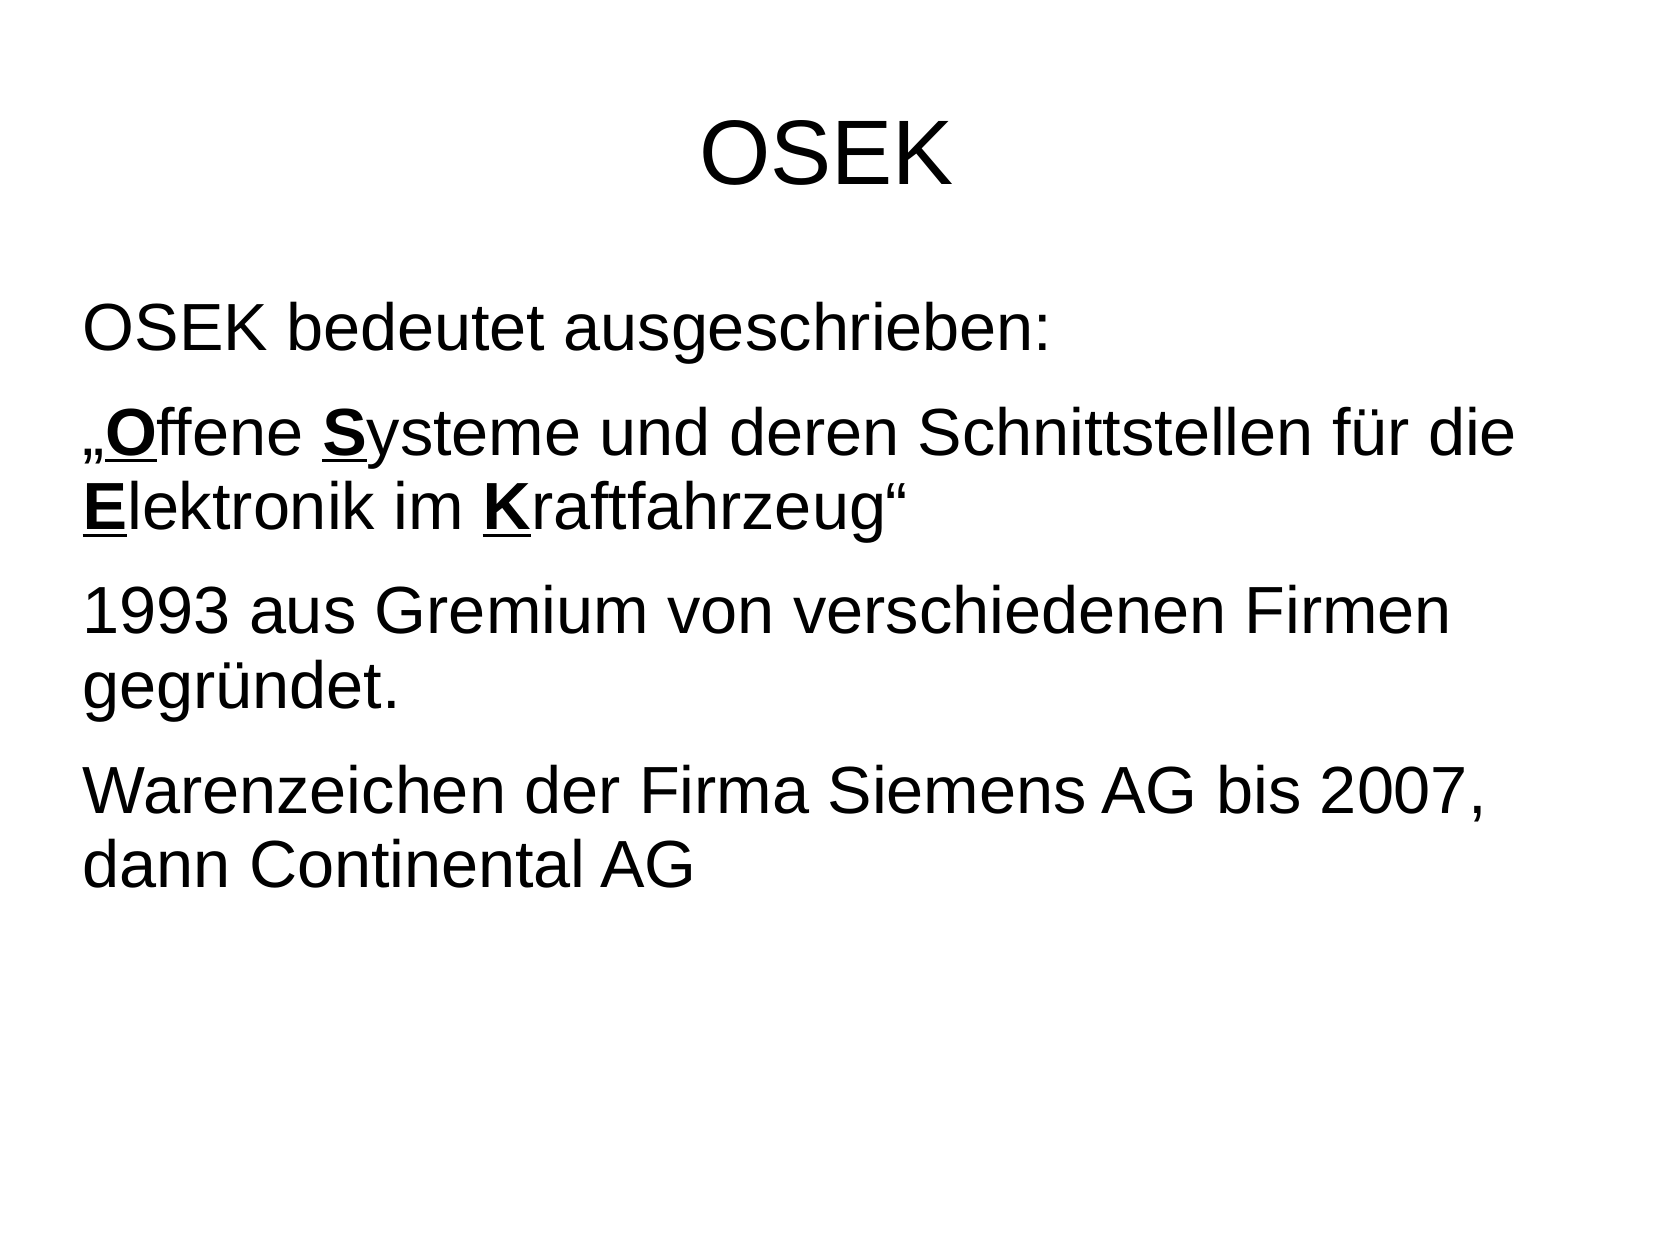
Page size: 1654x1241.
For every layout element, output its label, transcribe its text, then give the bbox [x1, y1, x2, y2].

list OSEK bedeutet ausgeschrieben: „Offene Systeme und deren Schnittstellen für die Elektronik im Kraftfahrzeug“ 1993 aus Gremium von verschiedenen Firmen gegründet. Warenzeichen der Firma Siemens AG bis 2007, dann Continental AG [82, 290, 1538, 1010]
title OSEK [82, 49, 1571, 257]
